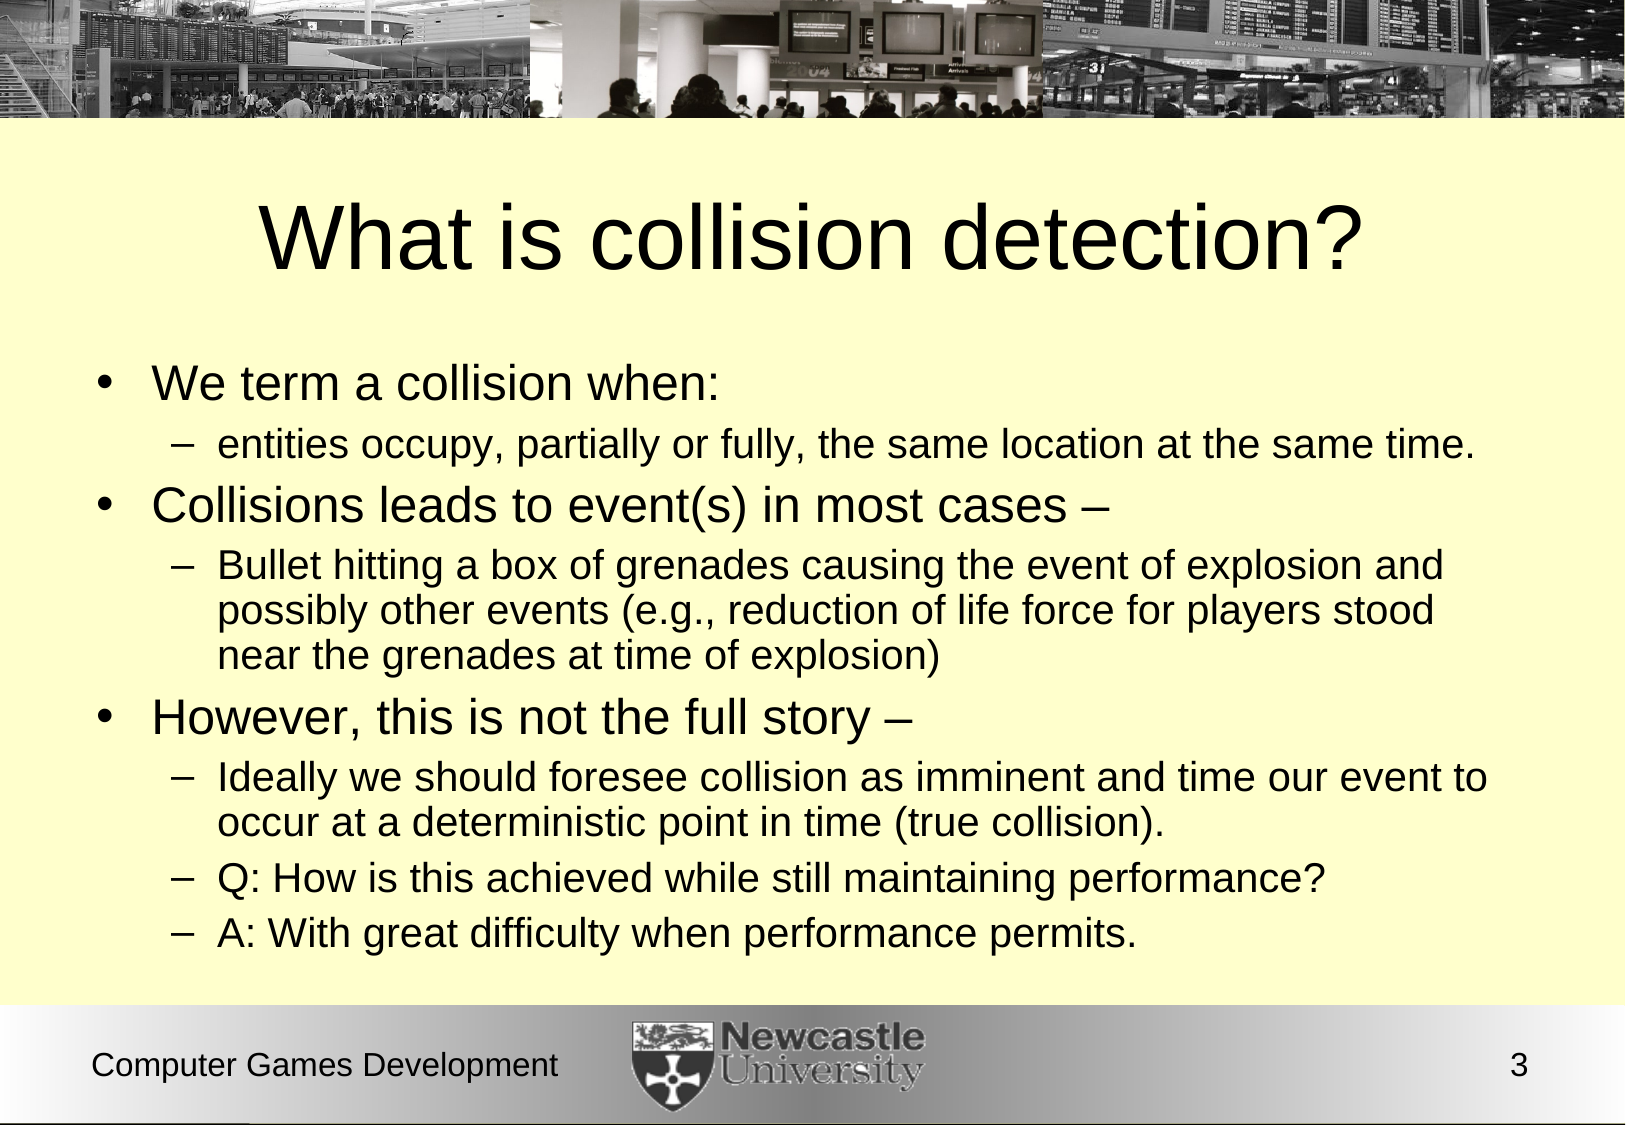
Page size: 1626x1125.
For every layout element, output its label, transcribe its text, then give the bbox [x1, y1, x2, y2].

picture [0, 0, 1625, 118]
text_box We term a collision when: entities occupy, partially or fully, the same location at the same time. Collisions leads to event(s) in most cases – Bullet hitting a box of grenades causing the event of explosion and possibly other events (e.g., reduction of life force for players stood near the grenades at time of explosion) However, this is not the full story – Ideally we should foresee collision as imminent and time our event to occur at a deterministic point in time (true collision). Q: How is this achieved while still maintaining performance? A: With great difficulty when performance permits. [81, 350, 1544, 984]
text_box What is collision detection? [81, 138, 1544, 327]
text_box Computer Games Development [67, 1024, 583, 1103]
text_box <number> [1164, 1024, 1544, 1103]
